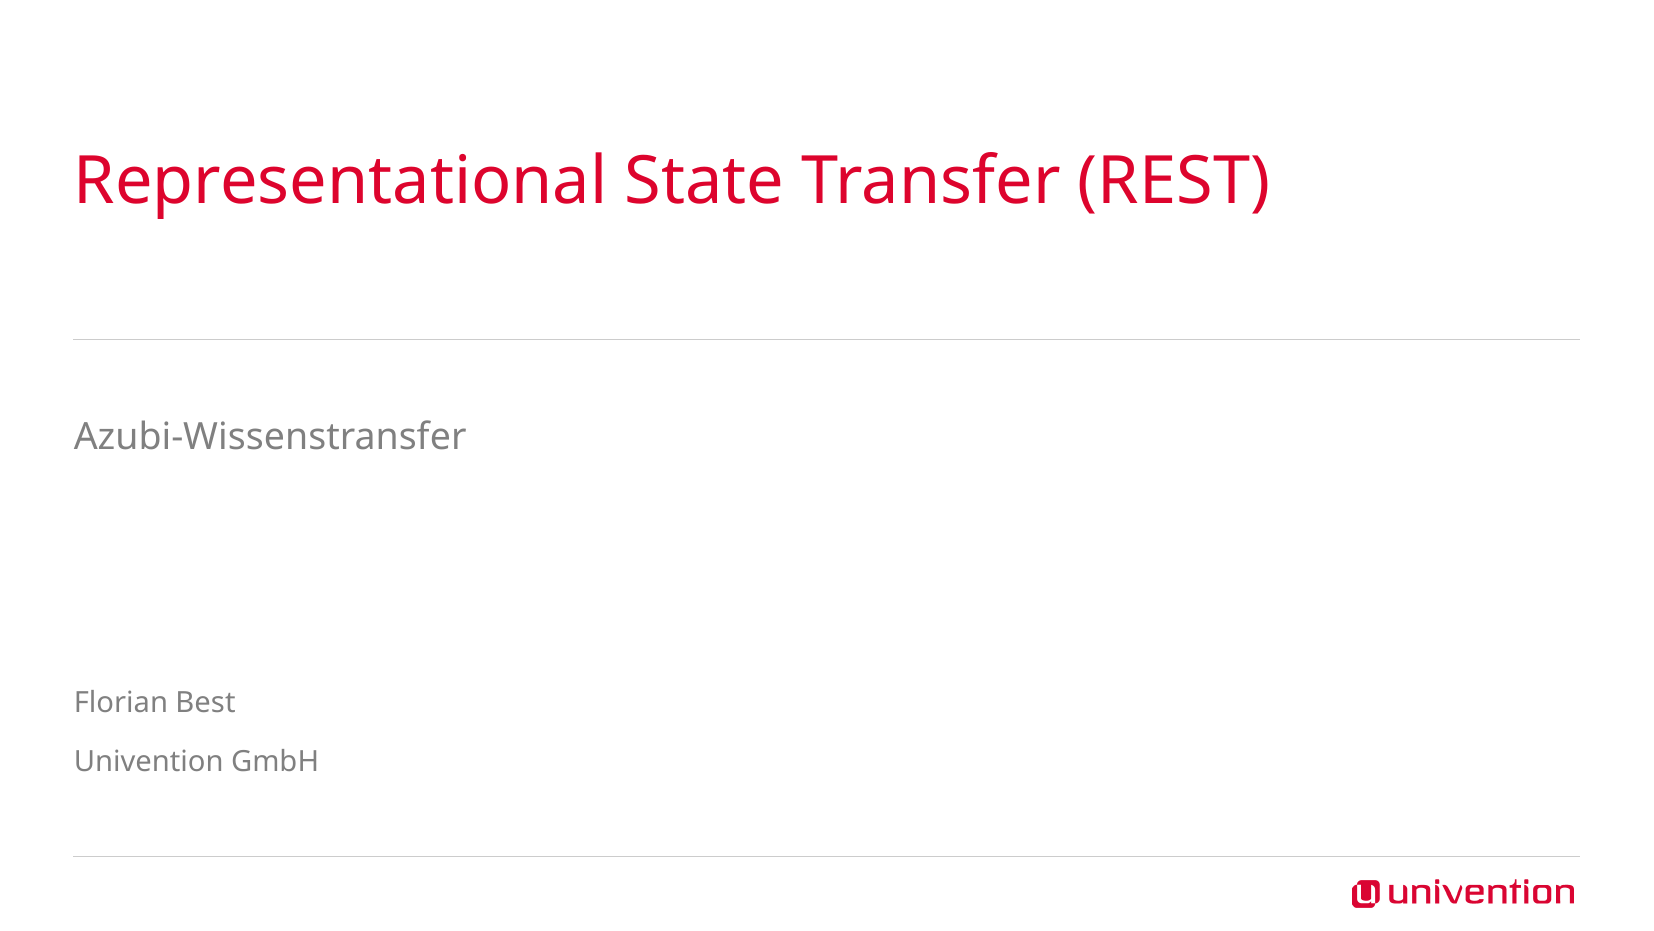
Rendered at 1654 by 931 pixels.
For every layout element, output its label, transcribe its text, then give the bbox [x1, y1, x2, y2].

list Azubi-Wissenstransfer [73, 383, 1580, 596]
picture [1352, 879, 1574, 908]
list Florian Best Univention GmbH [73, 615, 1580, 827]
title Representational State Transfer (REST) [73, 59, 1580, 296]
